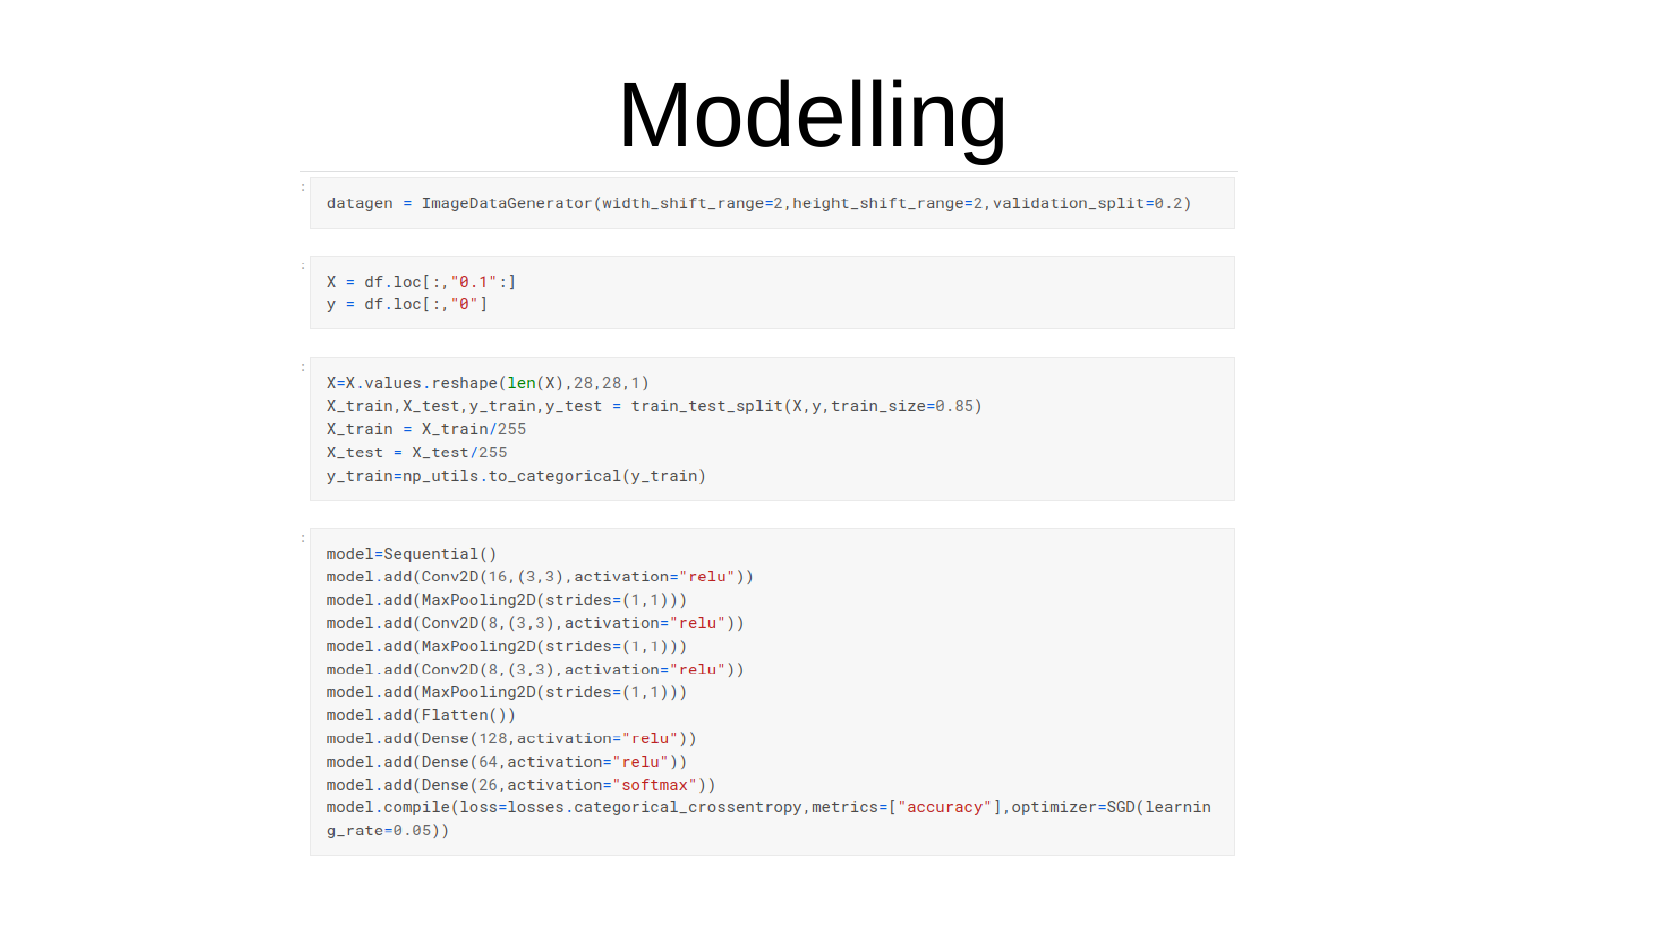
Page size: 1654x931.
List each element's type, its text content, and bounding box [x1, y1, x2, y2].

picture [300, 169, 1238, 863]
title Modelling [82, 37, 1571, 193]
